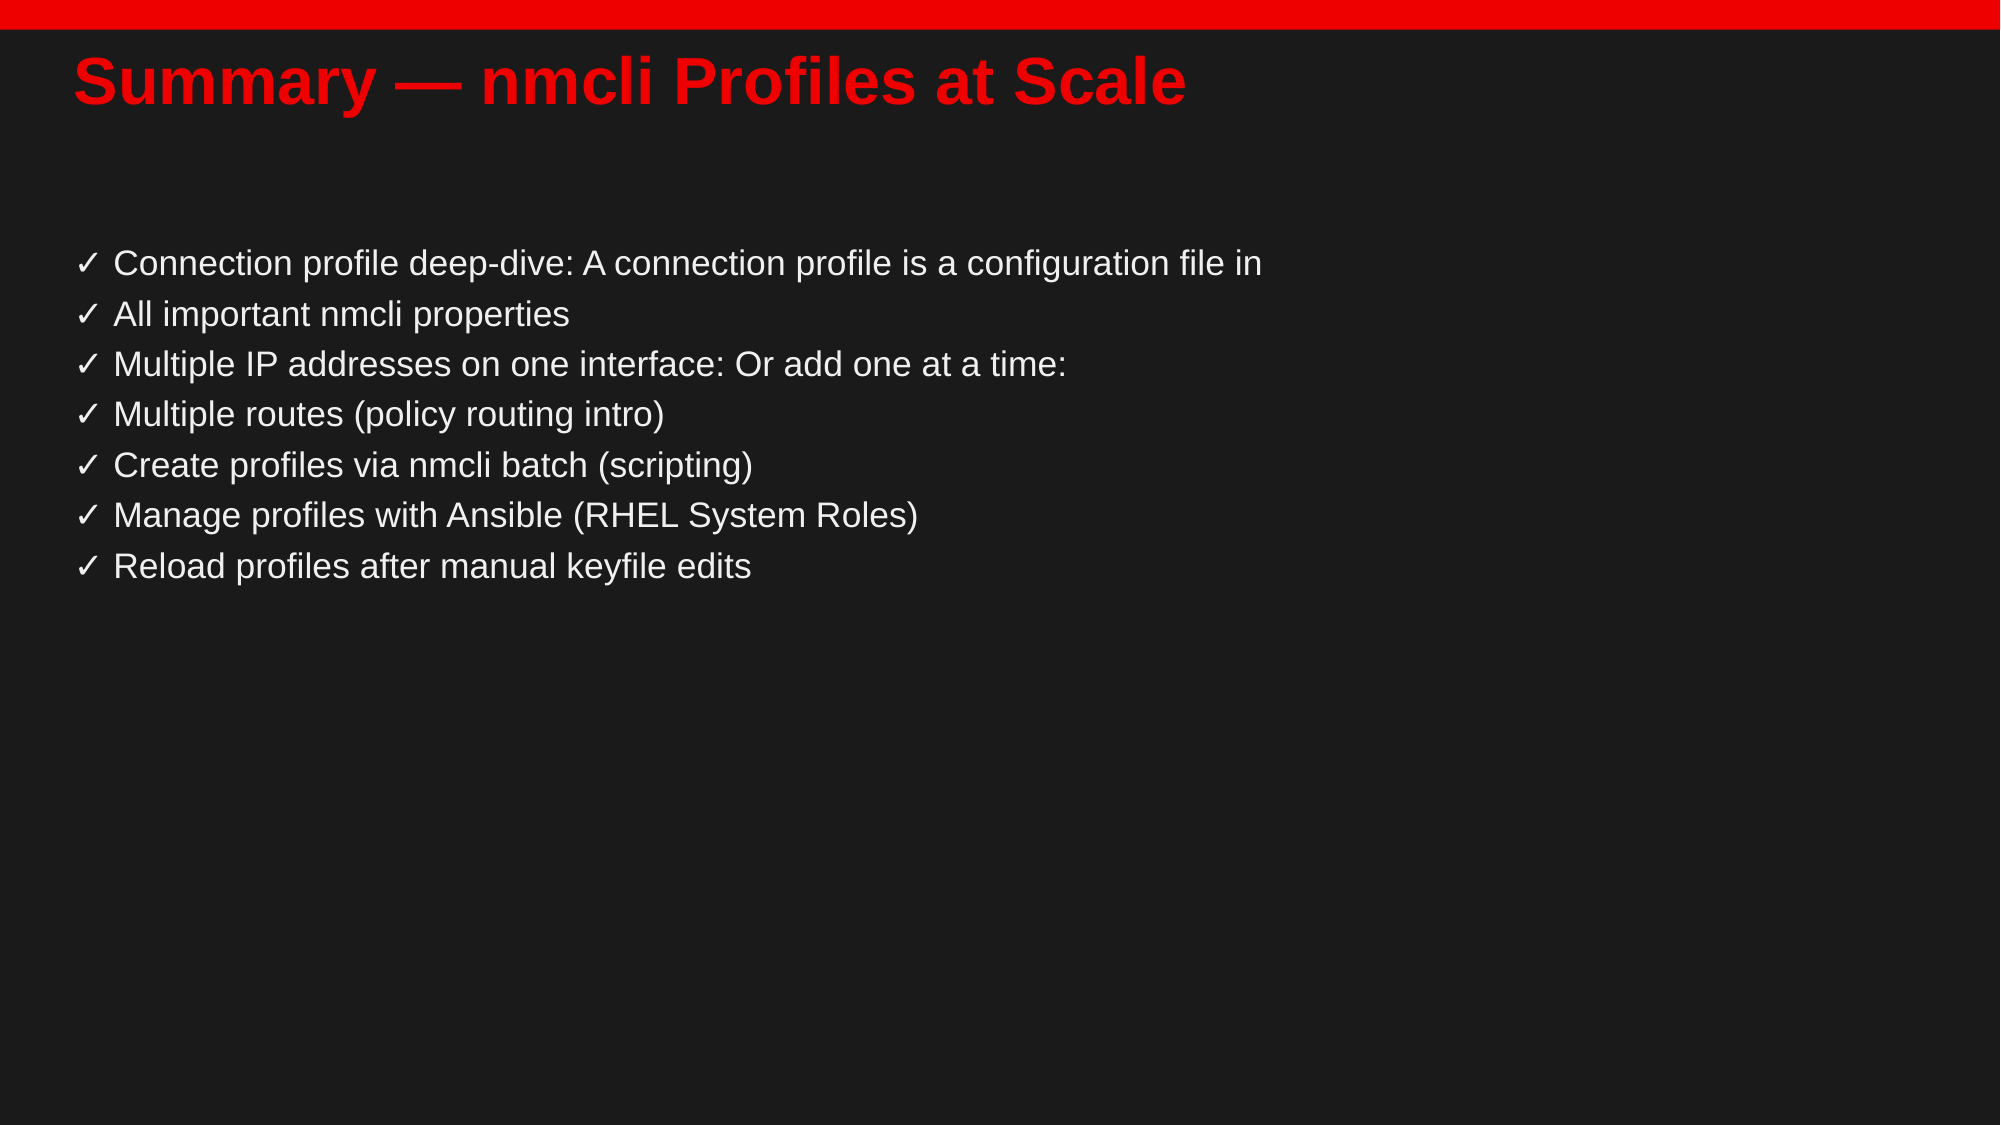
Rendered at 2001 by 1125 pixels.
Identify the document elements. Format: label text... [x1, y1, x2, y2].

text_box ✓ Connection profile deep-dive: A connection profile is a configuration file in ✓ All important nmcli properties ✓ Multiple IP addresses on one interface: Or add one at a time: ✓ Multiple routes (policy routing intro) ✓ Create profiles via nmcli batch (scripting) ✓ Manage profiles with Ansible (RHEL System Roles) ✓ Reload profiles after manual keyfile edits [59, 236, 1942, 1037]
text_box [0, 0, 2001, 30]
text_box Summary — nmcli Profiles at Scale [59, 36, 1942, 208]
